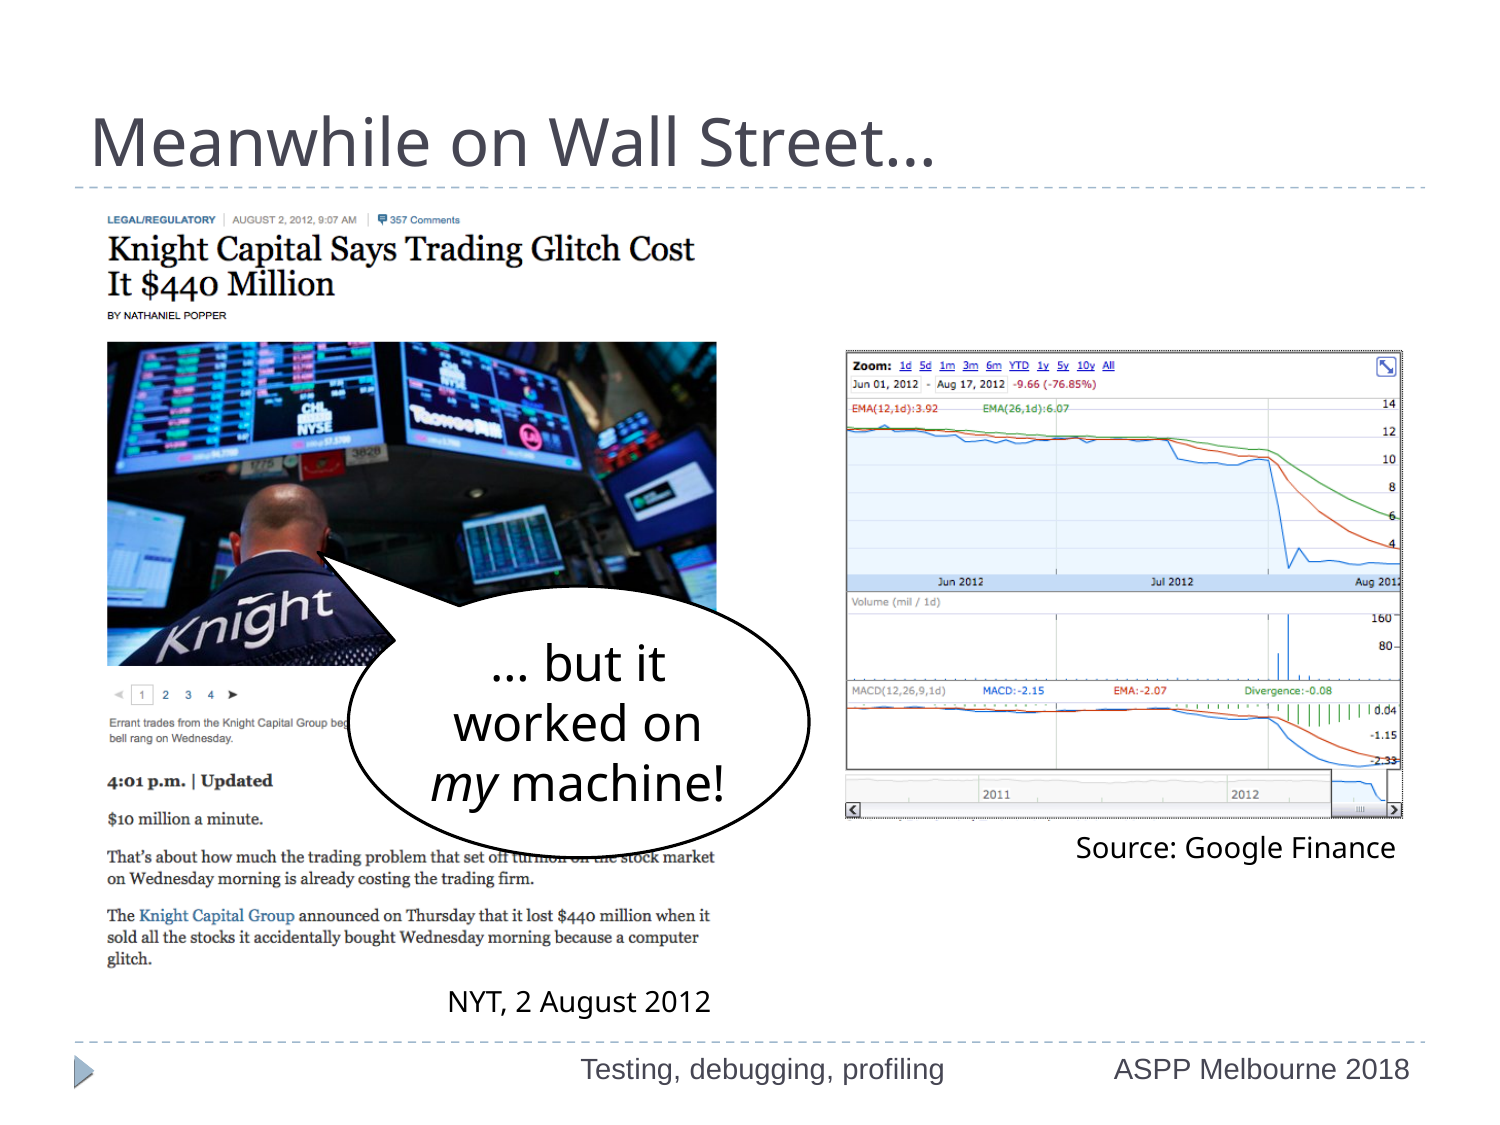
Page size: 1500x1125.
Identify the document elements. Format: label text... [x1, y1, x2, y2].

picture [98, 208, 733, 983]
slide_number ASPP Melbourne 2018 [1051, 1042, 1426, 1103]
text_box Source: Google Finance [927, 822, 1412, 873]
text_box … but it worked on my machine! [317, 552, 810, 858]
text_box NYT, 2 August 2012 [242, 975, 727, 1026]
title Meanwhile on Wall Street… [75, 37, 1425, 188]
footer Testing, debugging, profiling [475, 1042, 1051, 1103]
picture [844, 349, 1412, 821]
